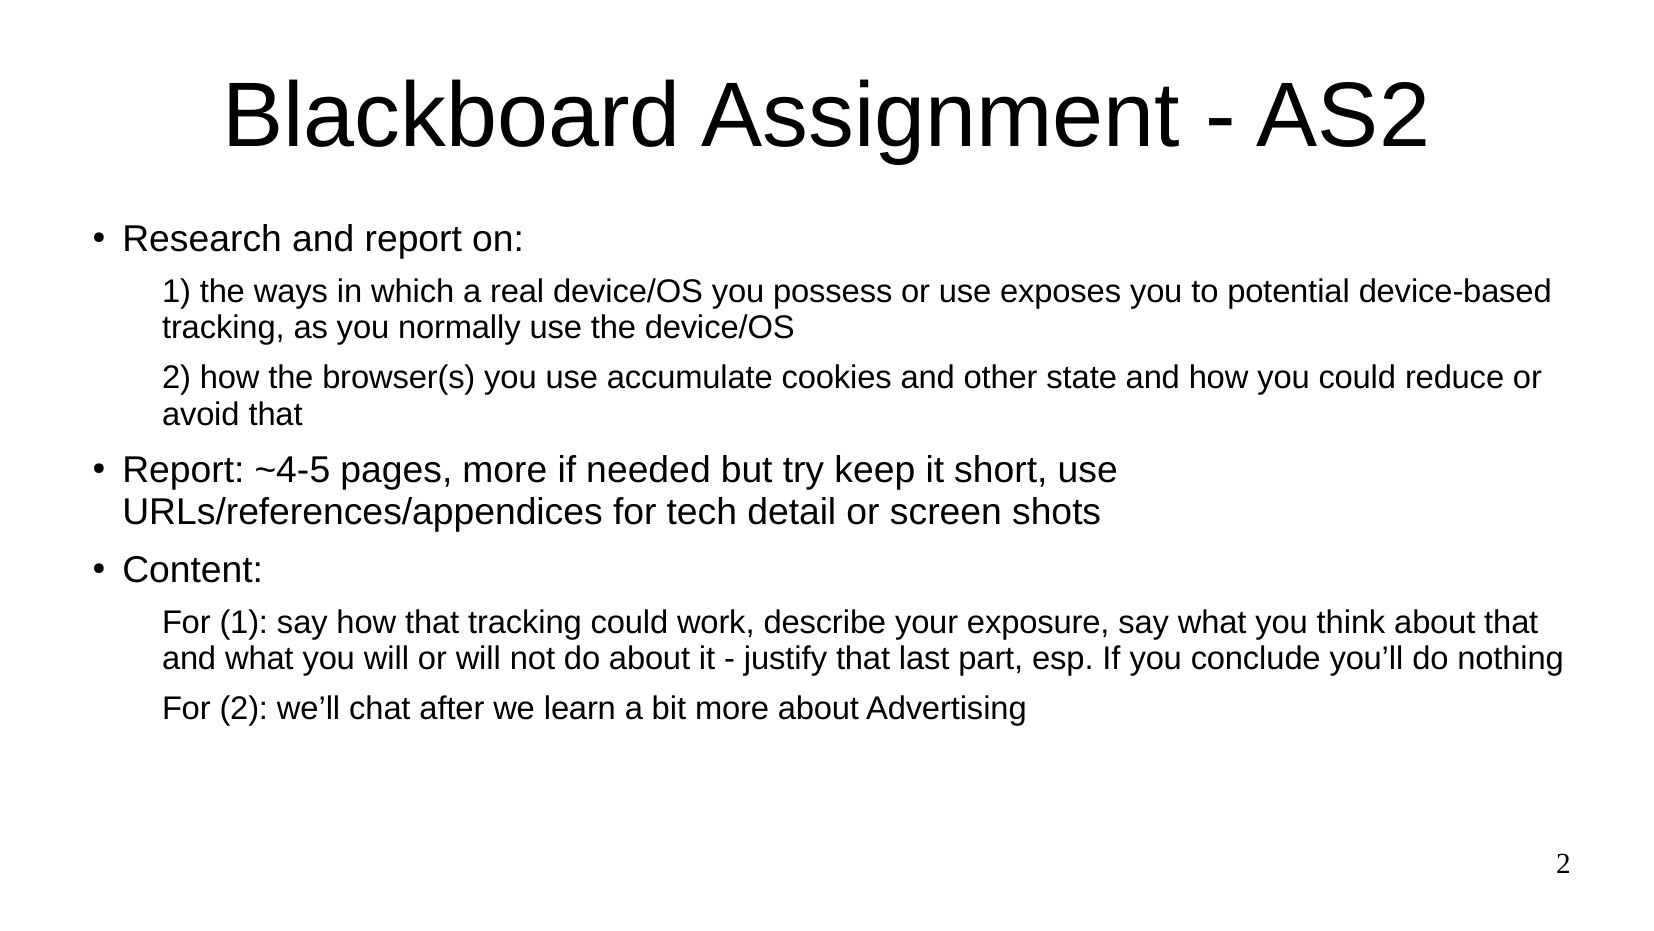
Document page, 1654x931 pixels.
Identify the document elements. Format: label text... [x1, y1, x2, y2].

list Research and report on: 1) the ways in which a real device/OS you possess or use exposes you to potential device-based tracking, as you normally use the device/OS 2) how the browser(s) you use accumulate cookies and other state and how you could reduce or avoid that Report: ~4-5 pages, more if needed but try keep it short, use URLs/references/appendices for tech detail or screen shots Content: For (1): say how that tracking could work, describe your exposure, say what you think about that and what you will or will not do about it - justify that last part, esp. If you conclude you’ll do nothing For (2): we’ll chat after we learn a bit more about Advertising [82, 217, 1571, 758]
title Blackboard Assignment - AS2 [82, 37, 1571, 193]
